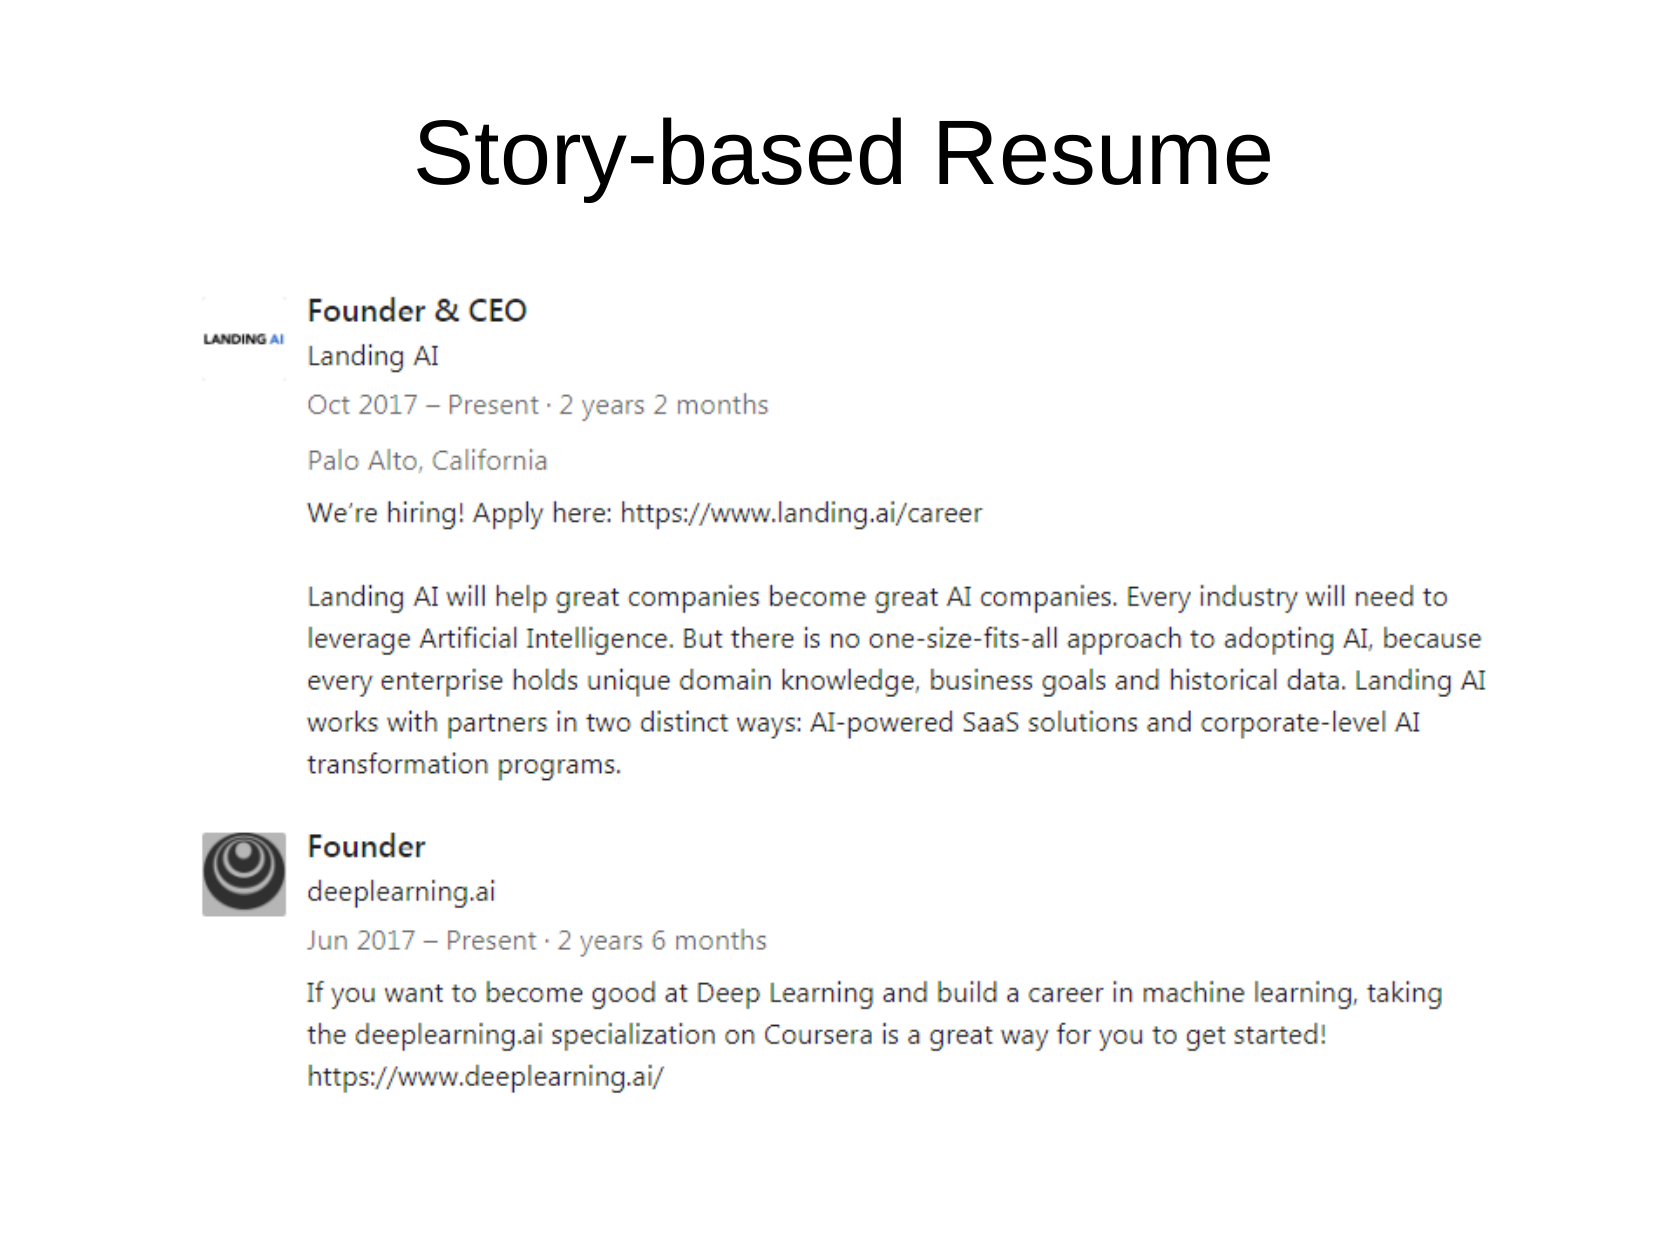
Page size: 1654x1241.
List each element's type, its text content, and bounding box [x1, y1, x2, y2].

picture [180, 273, 1503, 1114]
title Story-based Resume [82, 49, 1571, 257]
